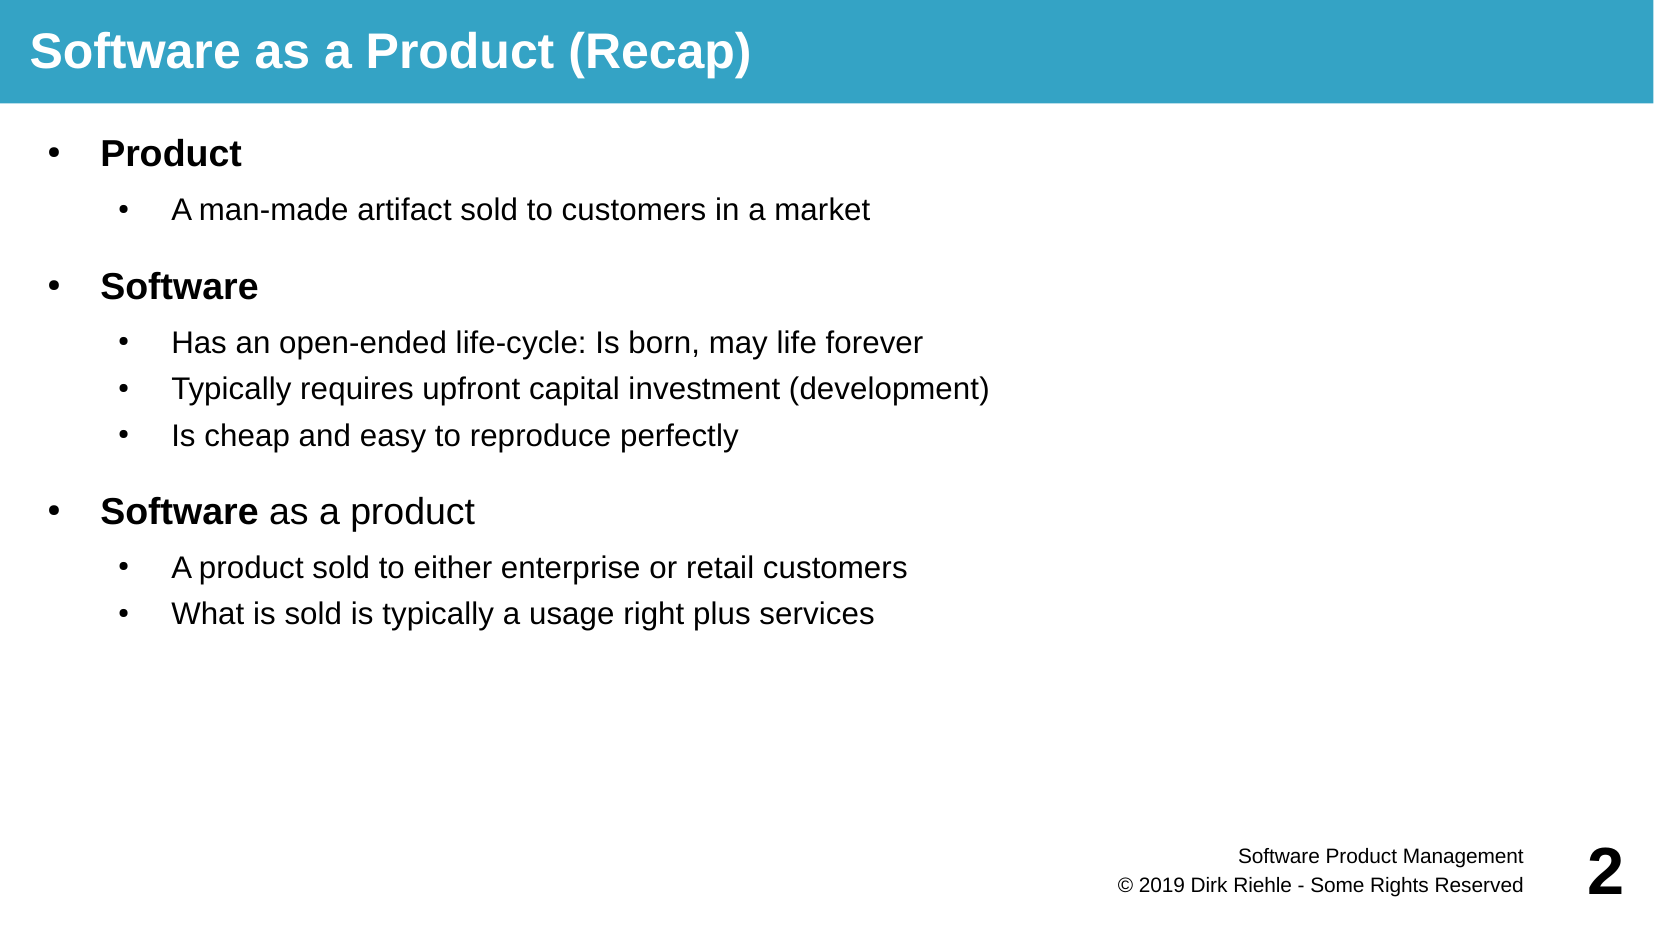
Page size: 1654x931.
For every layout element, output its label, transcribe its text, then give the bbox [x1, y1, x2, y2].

list Product A man-made artifact sold to customers in a market Software Has an open-ended life-cycle: Is born, may life forever Typically requires upfront capital investment (development) Is cheap and easy to reproduce perfectly Software as a product A product sold to either enterprise or retail customers What is sold is typically a usage right plus services [29, 132, 1625, 813]
title Software as a Product (Recap) [0, 0, 1654, 104]
